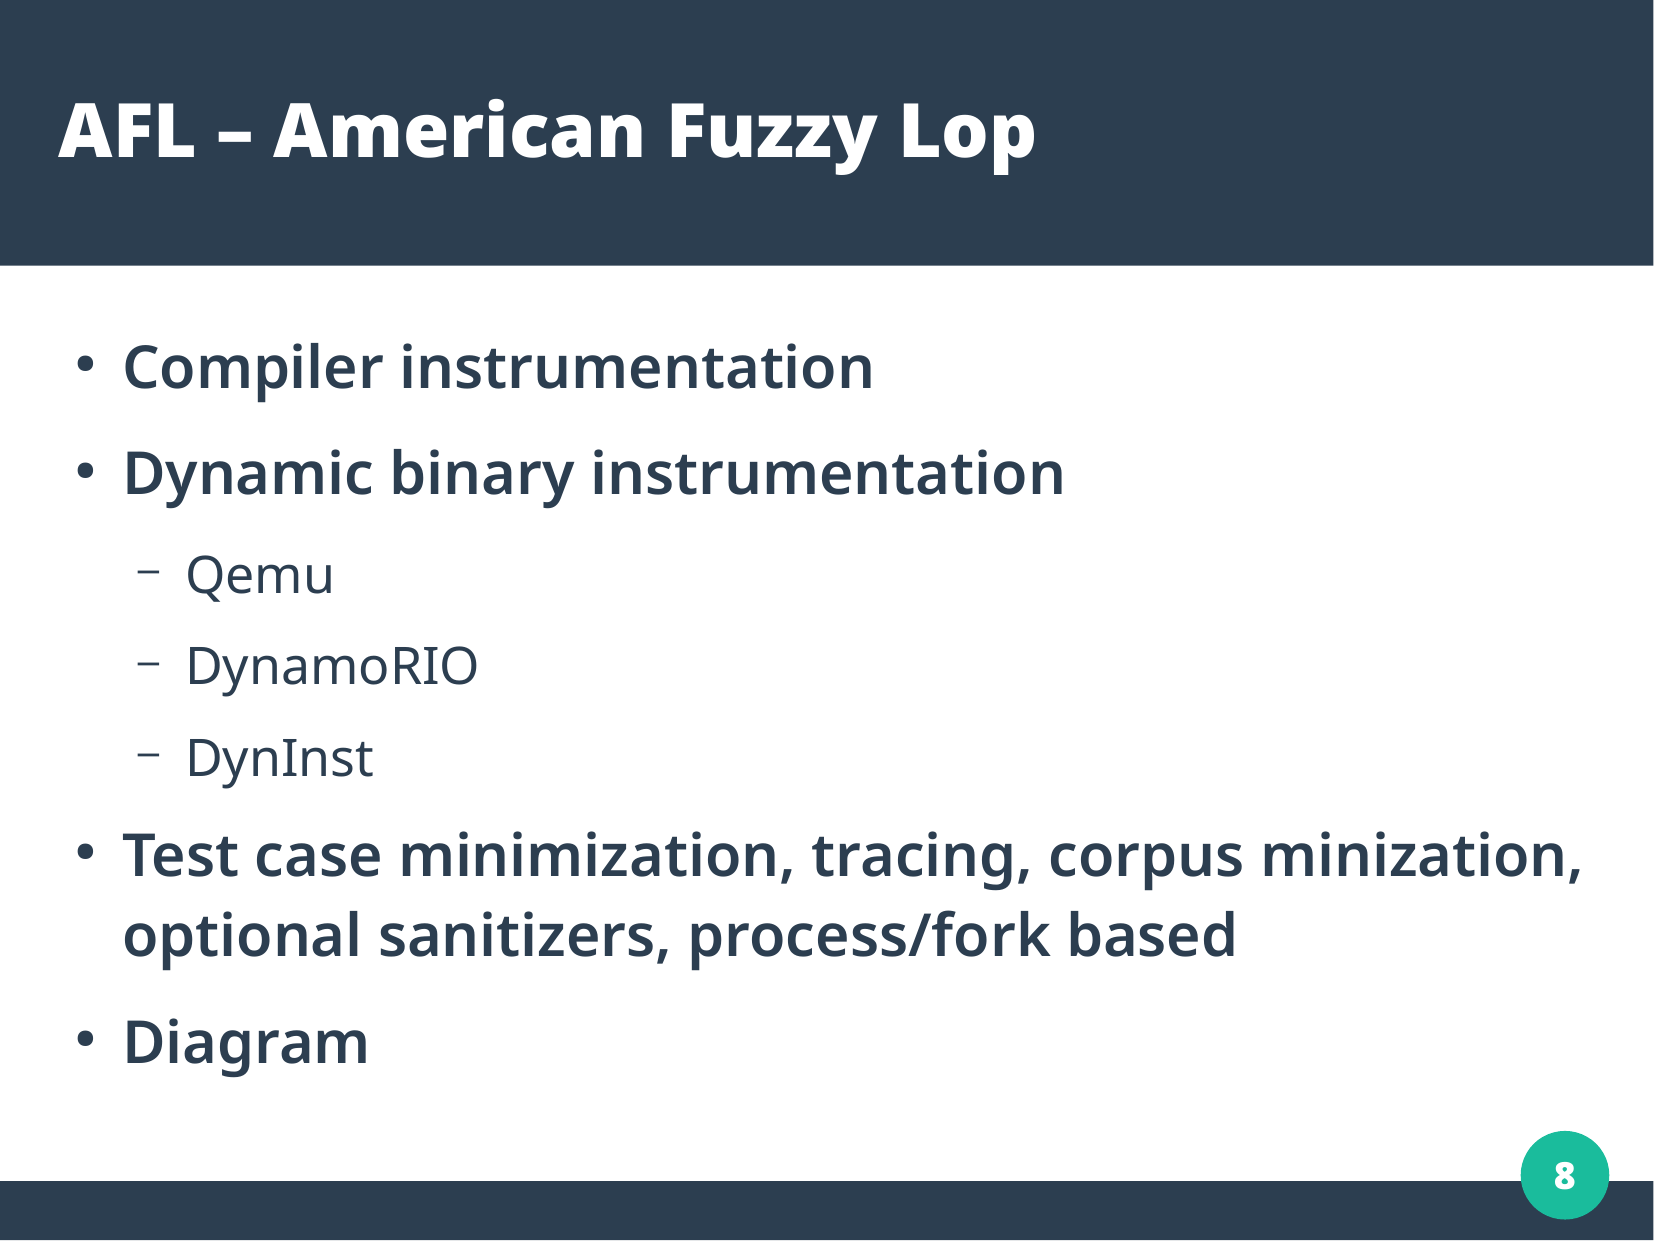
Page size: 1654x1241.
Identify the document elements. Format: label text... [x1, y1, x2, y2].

title AFL – American Fuzzy Lop [59, 49, 1595, 207]
list Compiler instrumentation Dynamic binary instrumentation Qemu DynamoRIO DynInst Test case minimization, tracing, corpus minization, optional sanitizers, process/fork based Diagram [59, 324, 1595, 1152]
